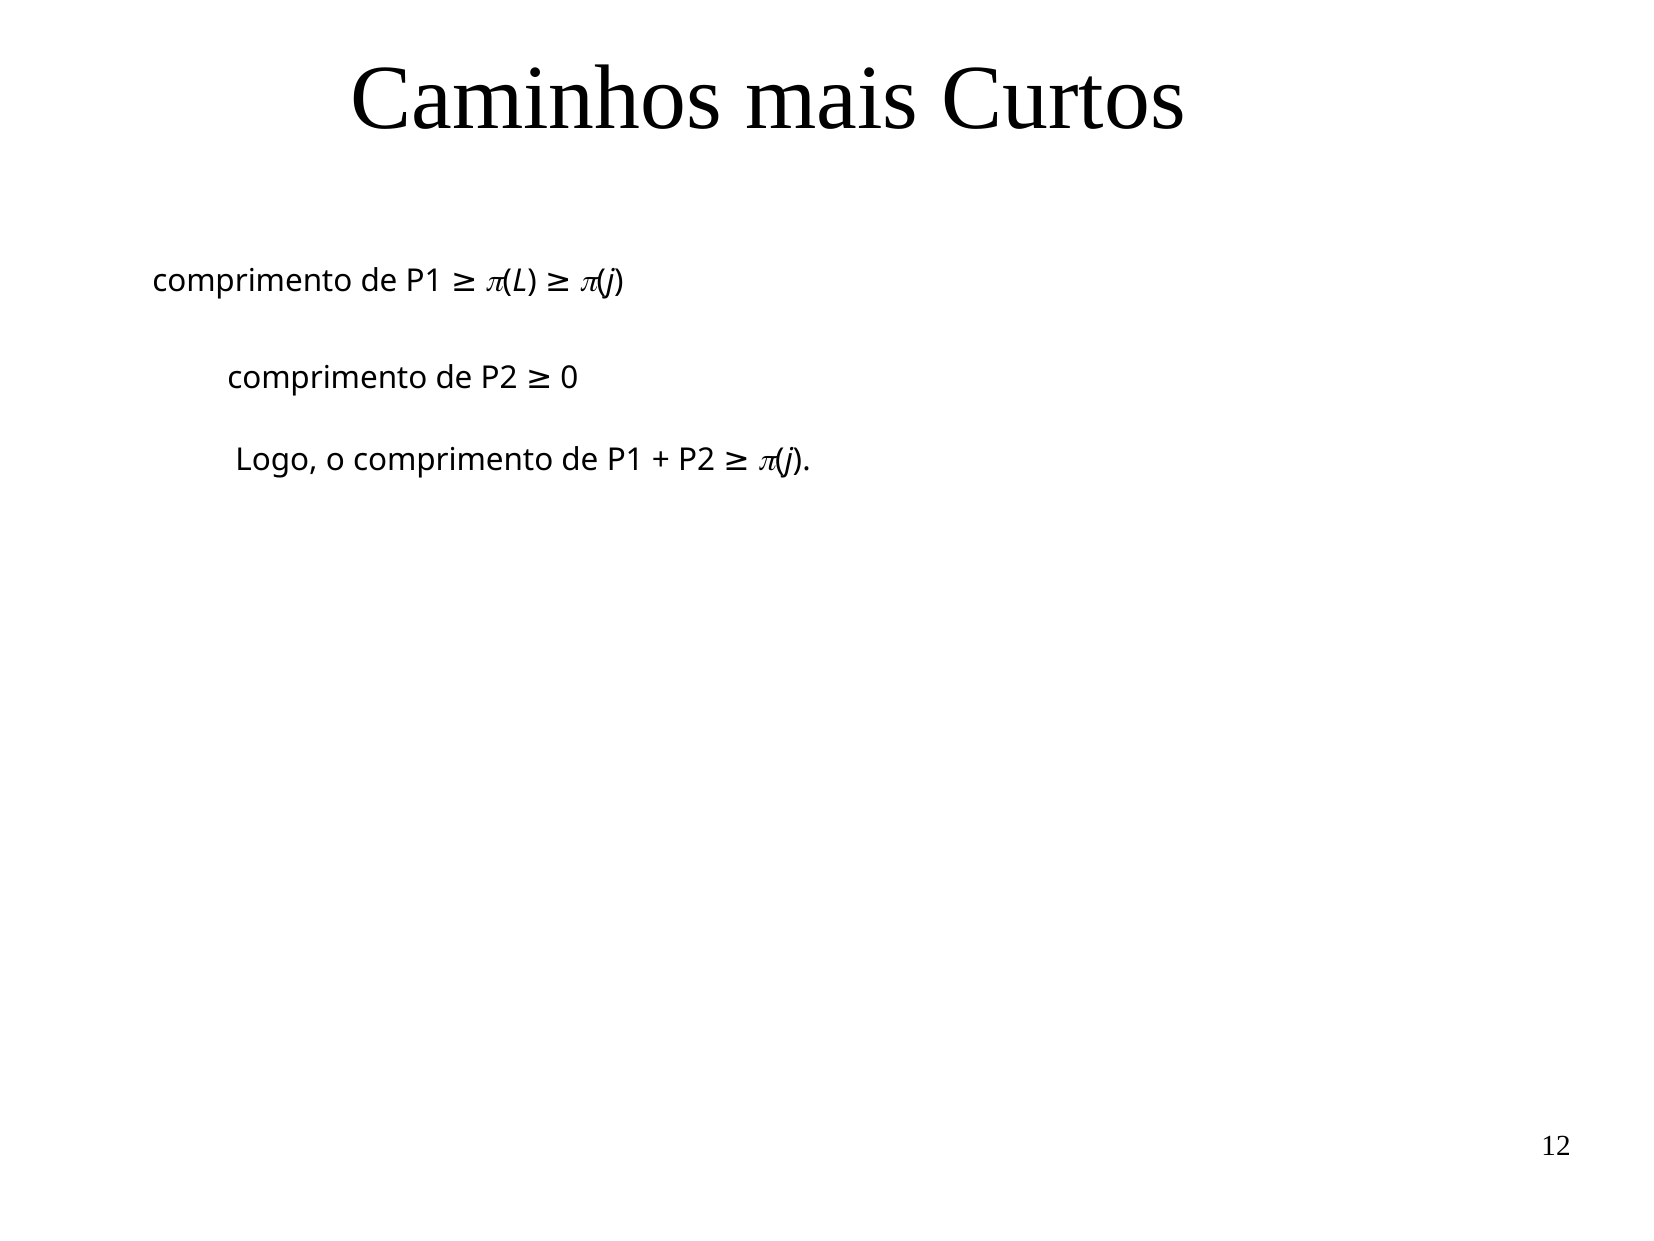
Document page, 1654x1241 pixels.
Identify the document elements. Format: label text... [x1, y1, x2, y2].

text_box Logo, o comprimento de P1 + P2 ≥ (j). [137, 404, 1413, 493]
text_box comprimento de P1 ≥ (L) ≥ (j)‏ comprimento de P2 ≥ 0 [137, 225, 1413, 376]
title Caminhos mais Curtos [237, 38, 1300, 157]
